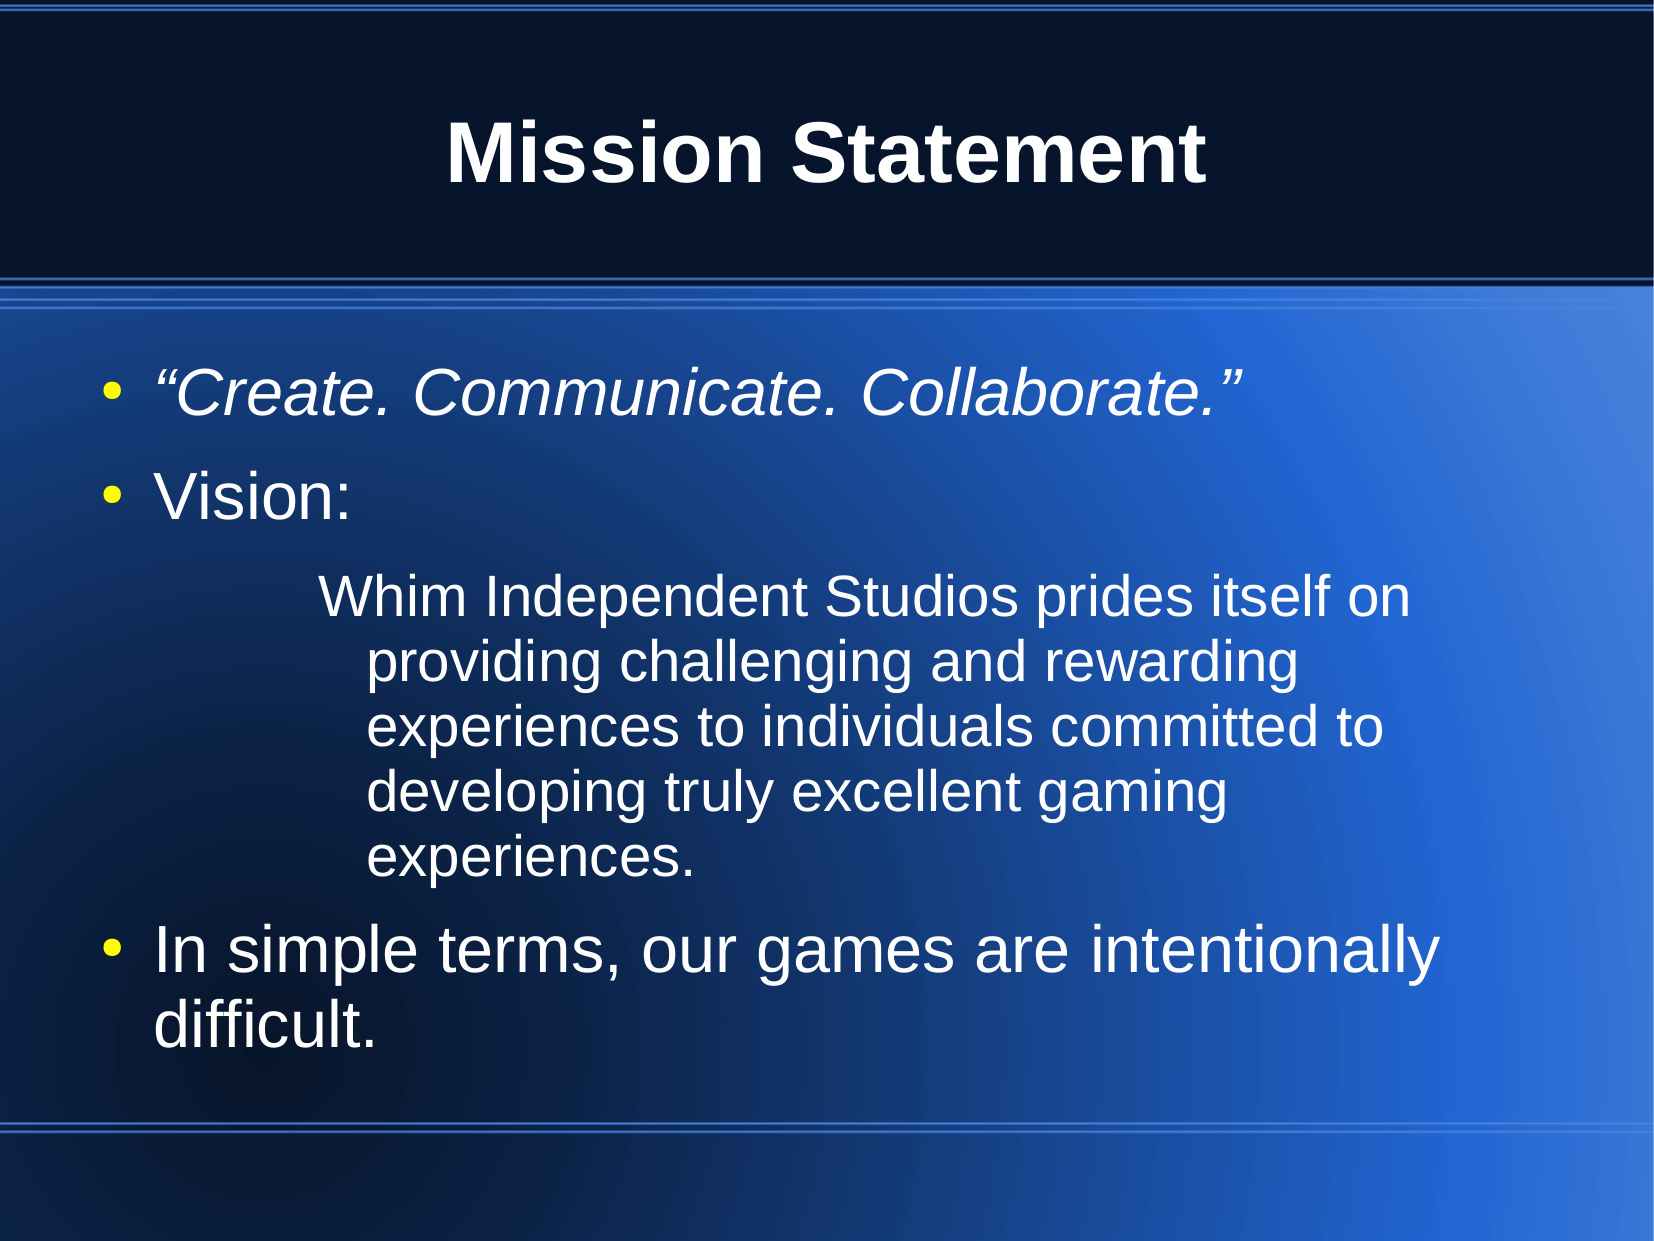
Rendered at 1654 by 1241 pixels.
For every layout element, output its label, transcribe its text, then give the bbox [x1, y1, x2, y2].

list “Create. Communicate. Collaborate.” Vision: Whim Independent Studios prides itself on providing challenging and rewarding experiences to individuals committed to developing truly excellent gaming experiences. In simple terms, our games are intentionally difficult. [82, 355, 1571, 1061]
title Mission Statement [82, 49, 1571, 257]
picture [0, 0, 1654, 1241]
